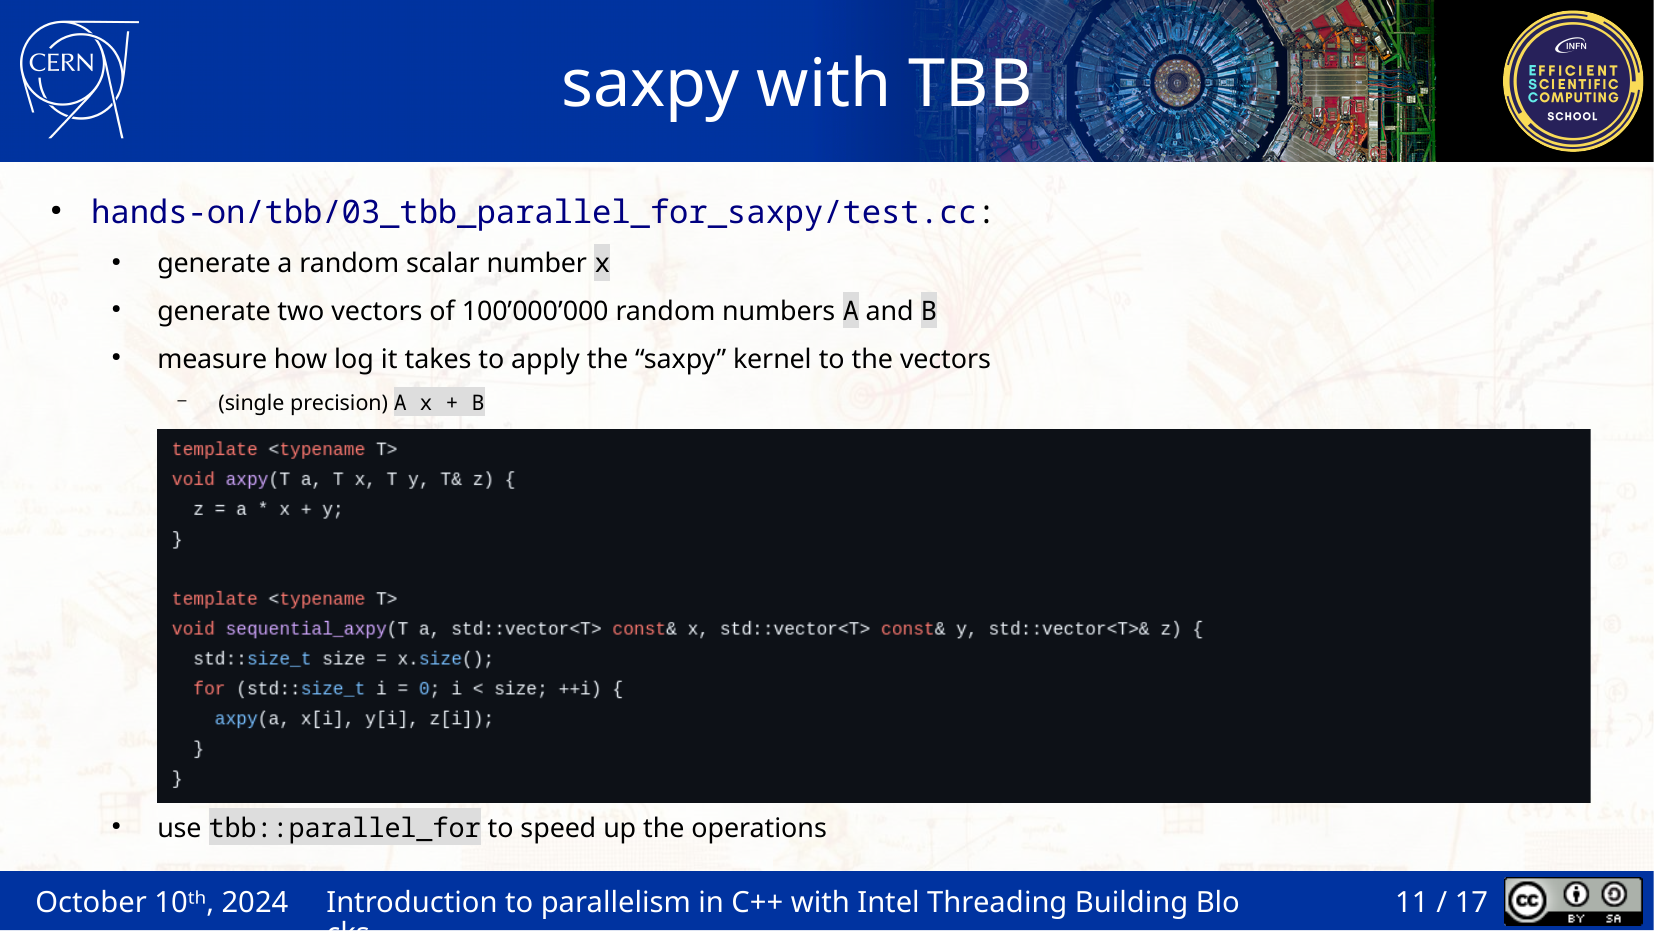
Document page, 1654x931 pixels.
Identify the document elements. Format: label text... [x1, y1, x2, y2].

picture [0, 0, 165, 162]
picture [1430, 0, 1654, 162]
picture [1504, 877, 1643, 926]
list hands-on/tbb/03_tbb_parallel_for_saxpy/test.cc: generate a random scalar number x generate two vectors of 100’000’000 random numbers A and B measure how log it takes to apply the “saxpy” kernel to the vectors (single precision) A x + B use tbb::parallel_for to speed up the operations [35, 188, 1619, 851]
title saxpy with TBB [165, 0, 1430, 162]
picture [157, 429, 1591, 803]
